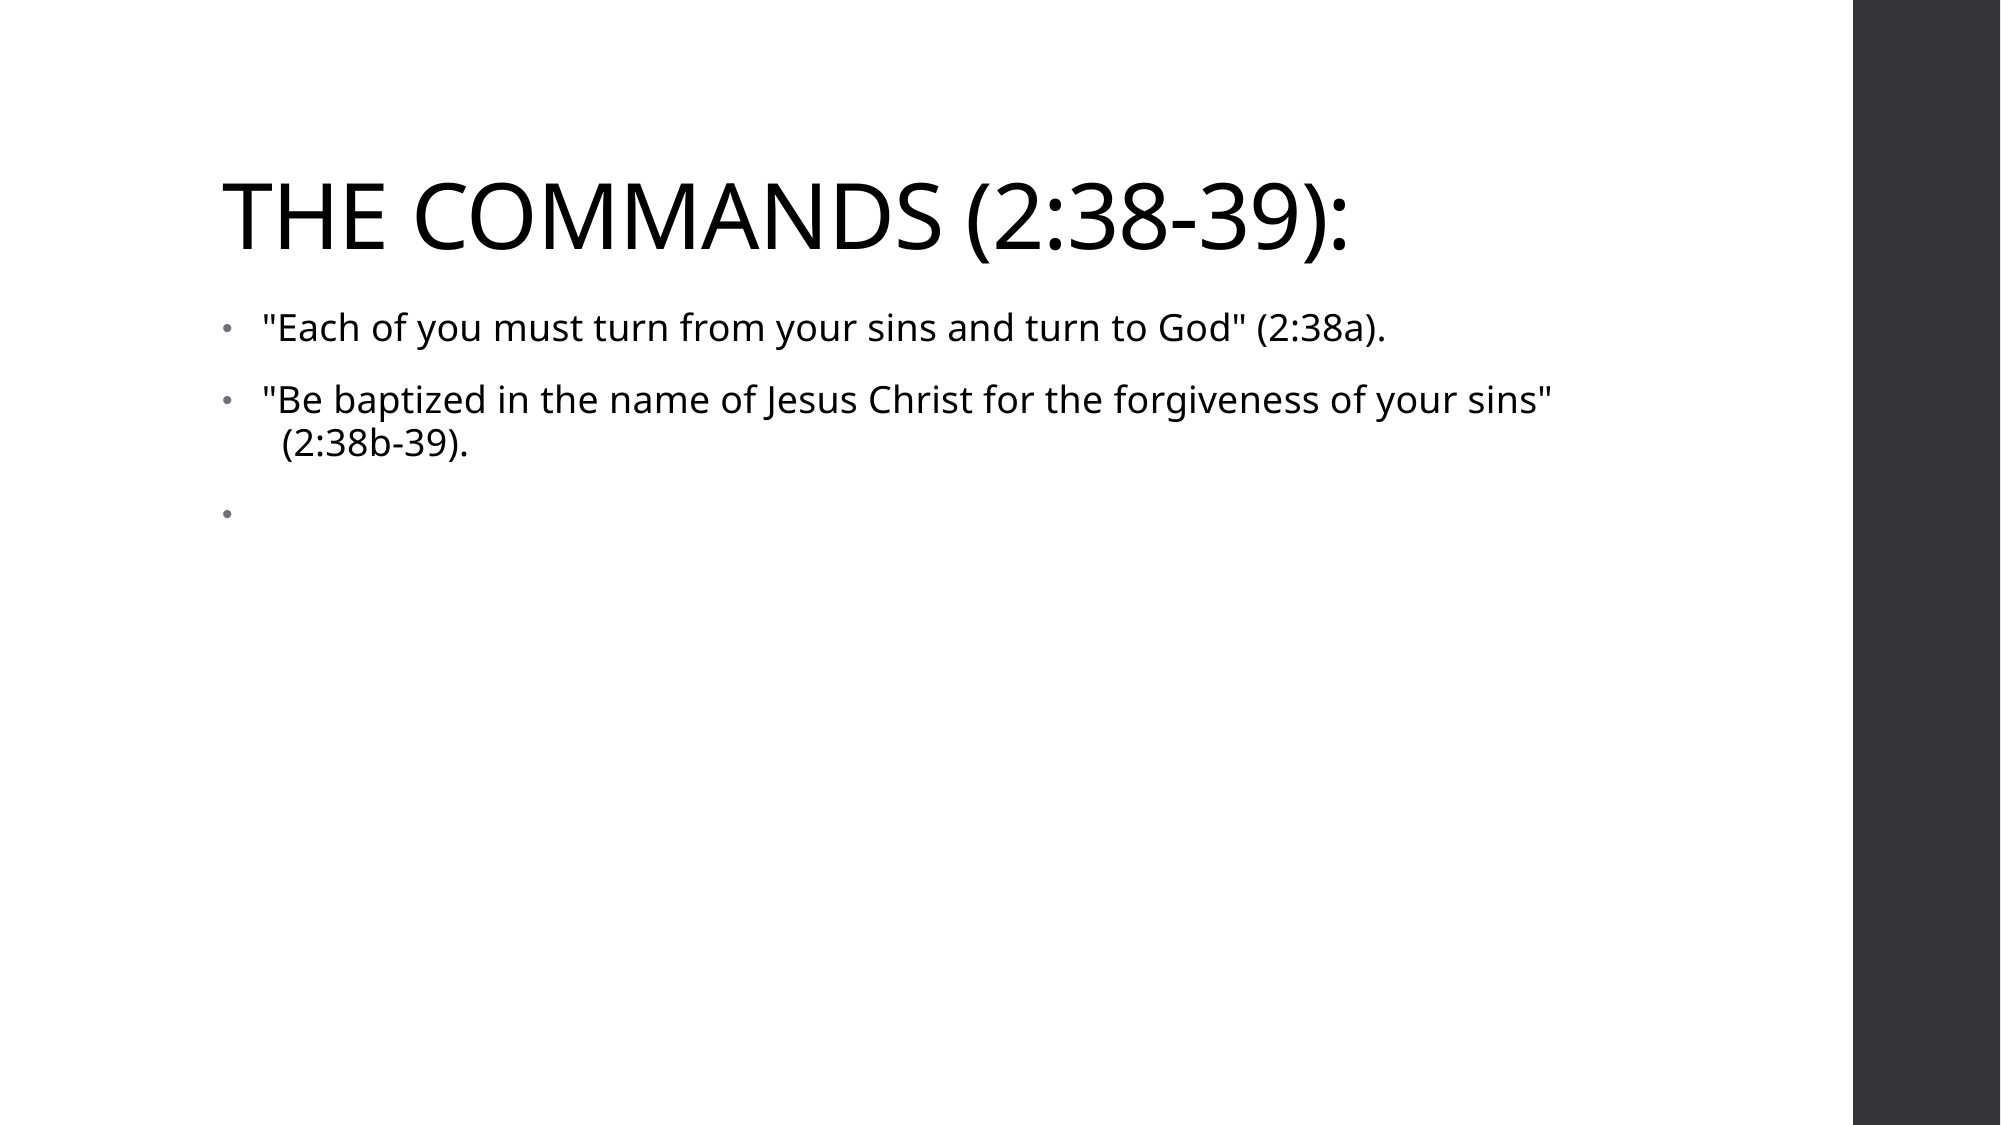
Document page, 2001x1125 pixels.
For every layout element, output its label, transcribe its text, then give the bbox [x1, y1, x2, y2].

list "Each of you must turn from your sins and turn to God" (2:38a). "Be baptized in the name of Jesus Christ for the forgiveness of your sins" (2:38b-39). [206, 299, 1617, 1014]
title THE COMMANDS (2:38-39): [206, 60, 1797, 278]
